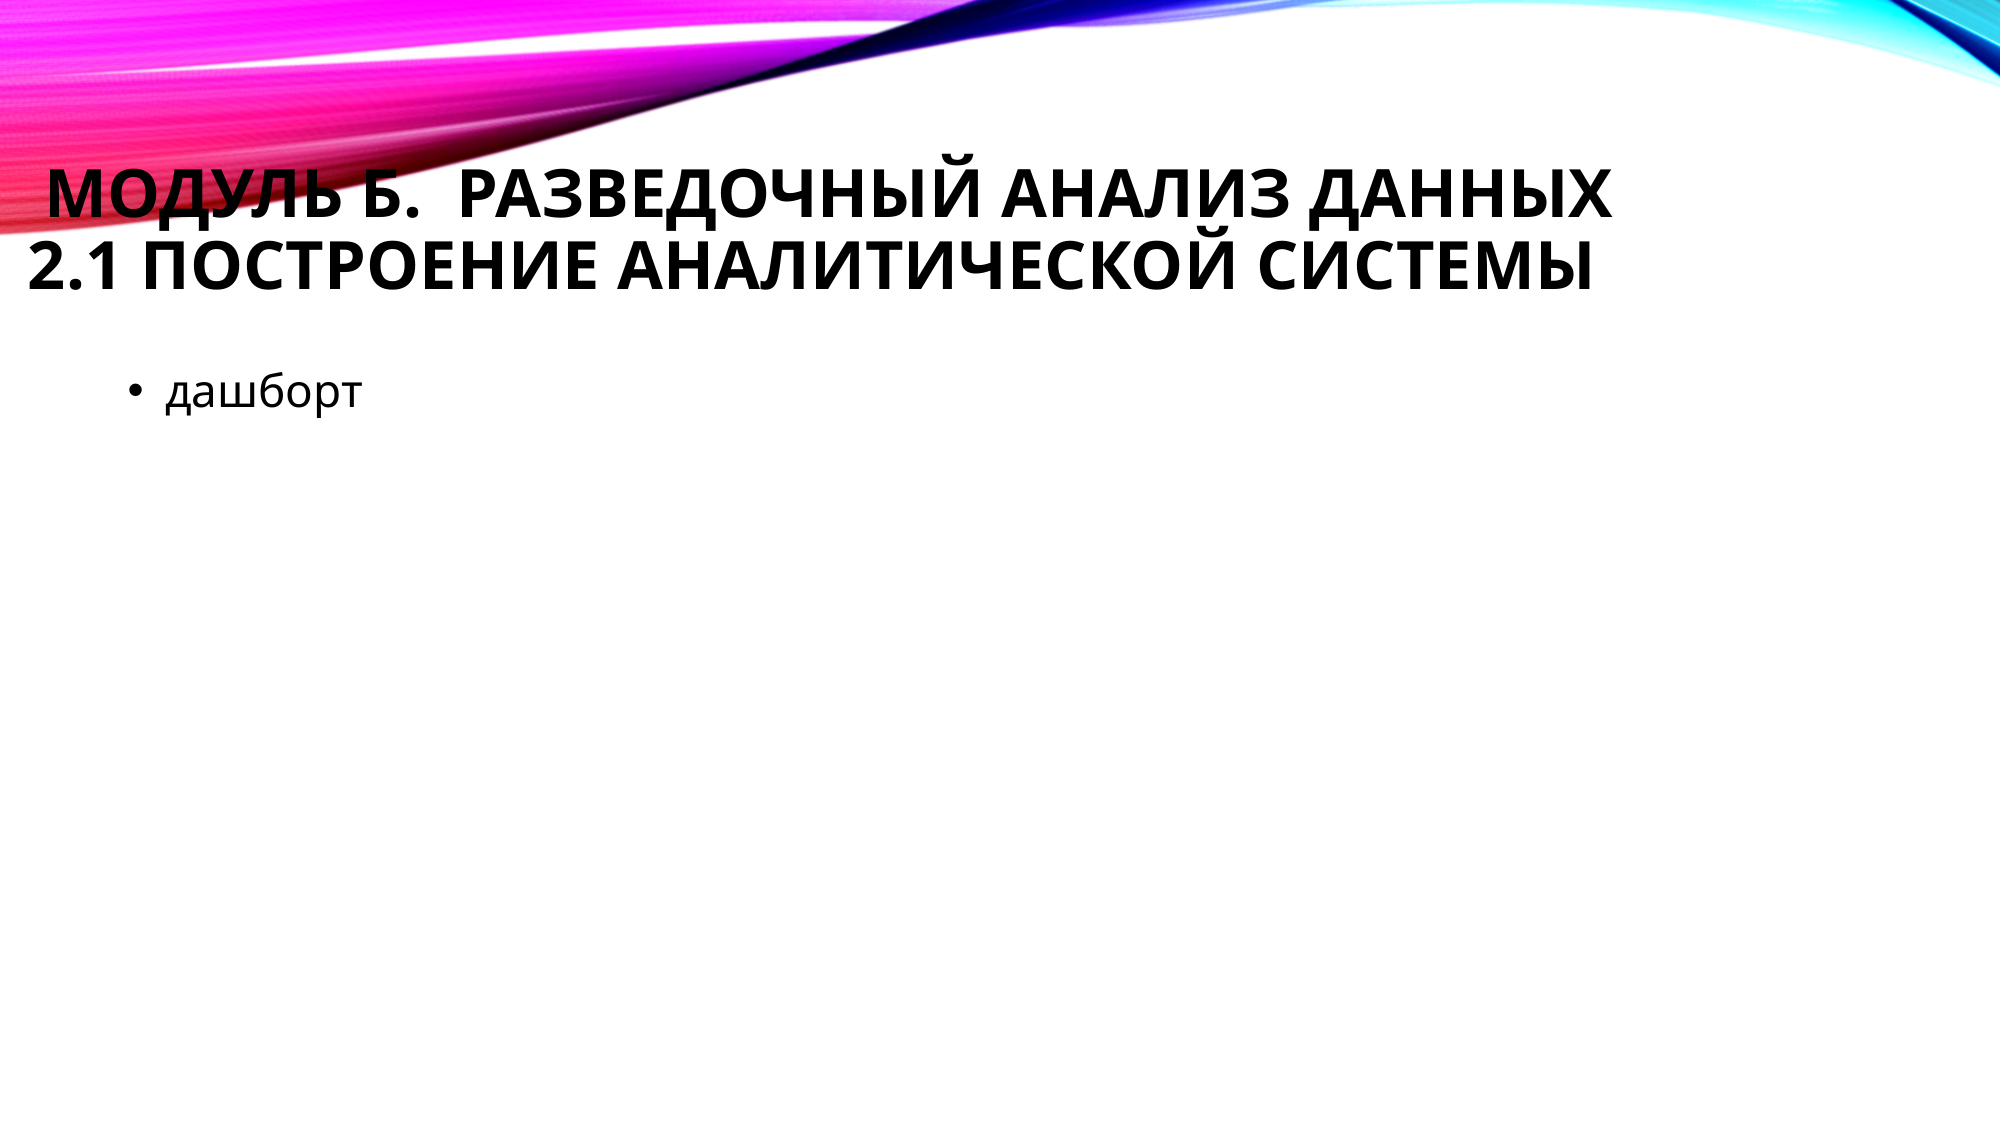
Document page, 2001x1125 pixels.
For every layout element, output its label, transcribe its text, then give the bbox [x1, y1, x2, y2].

list дашборт [112, 360, 1888, 1021]
title Модуль Б. Разведочный анализ данных 2.1 Построение аналитической системы [12, 125, 1888, 338]
